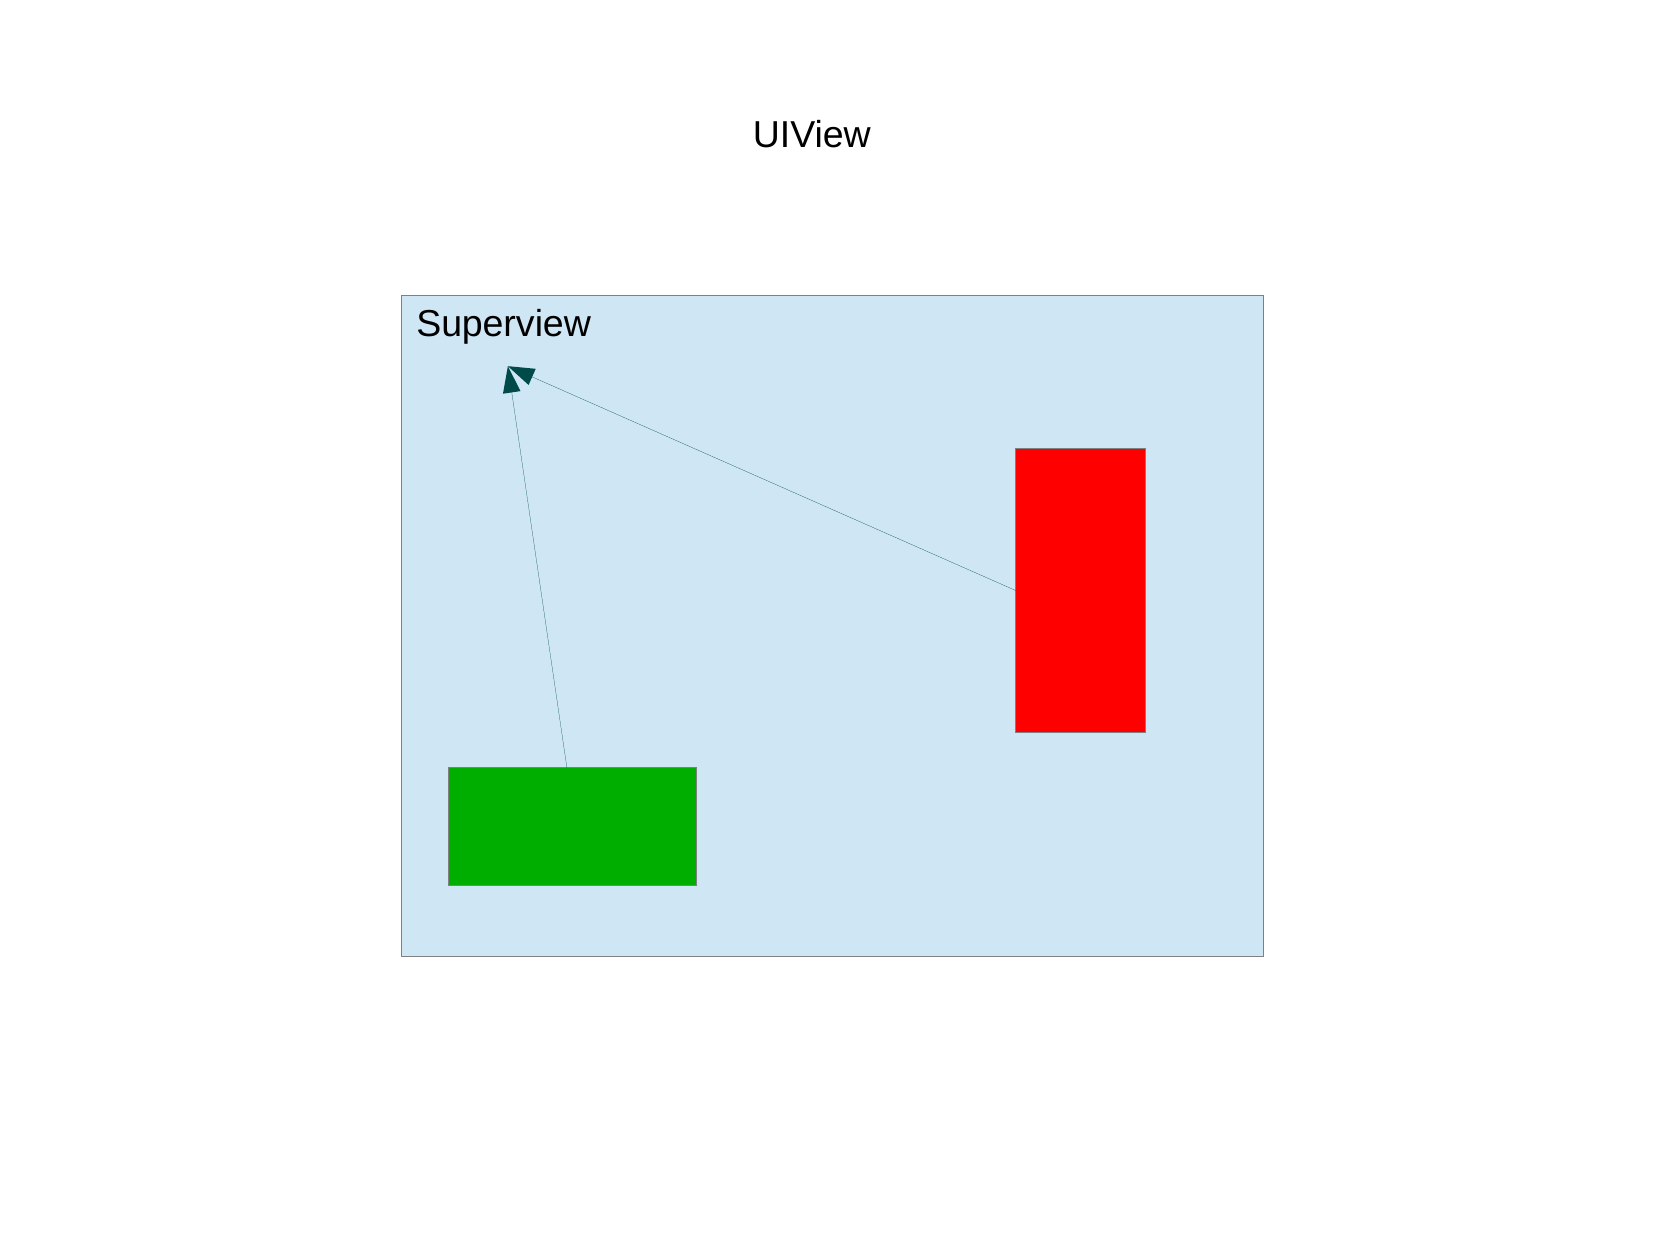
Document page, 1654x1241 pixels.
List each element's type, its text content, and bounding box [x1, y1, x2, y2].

text_box Superview [401, 295, 1264, 957]
text_box [1015, 448, 1146, 733]
text_box [448, 767, 697, 886]
text_box UIView [738, 106, 886, 164]
